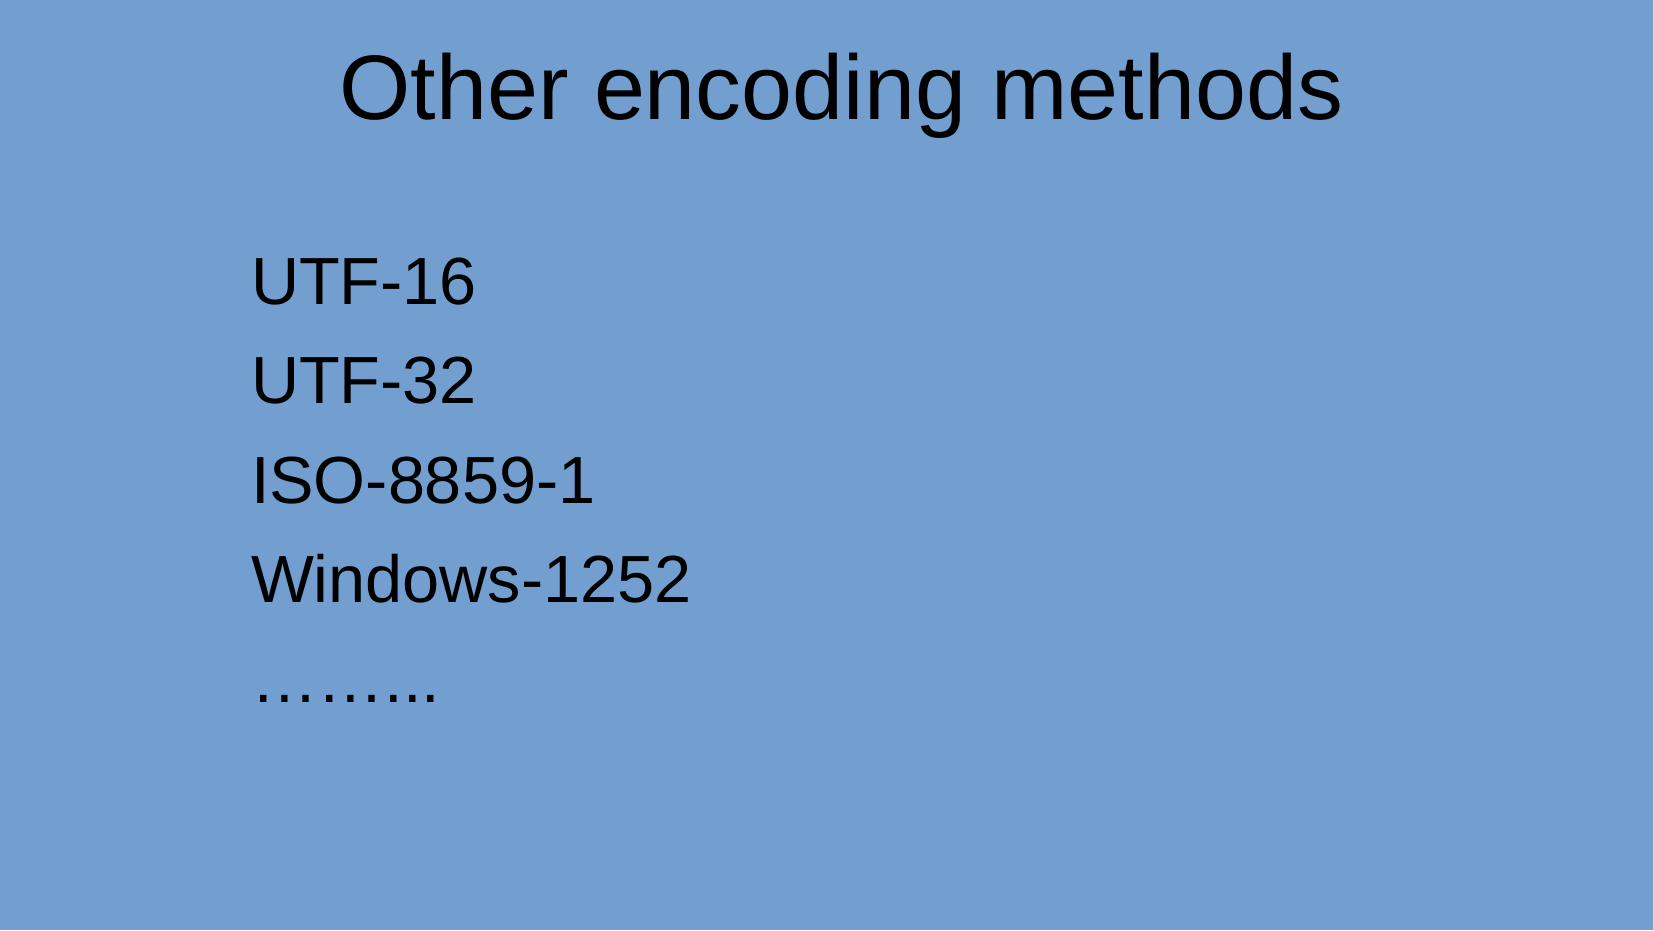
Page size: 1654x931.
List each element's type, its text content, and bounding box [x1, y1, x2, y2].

text_box Other encoding methods [324, 29, 1385, 147]
text_box UTF-16 UTF-32 ISO-8859-1 Windows-1252 ……... [236, 236, 708, 824]
